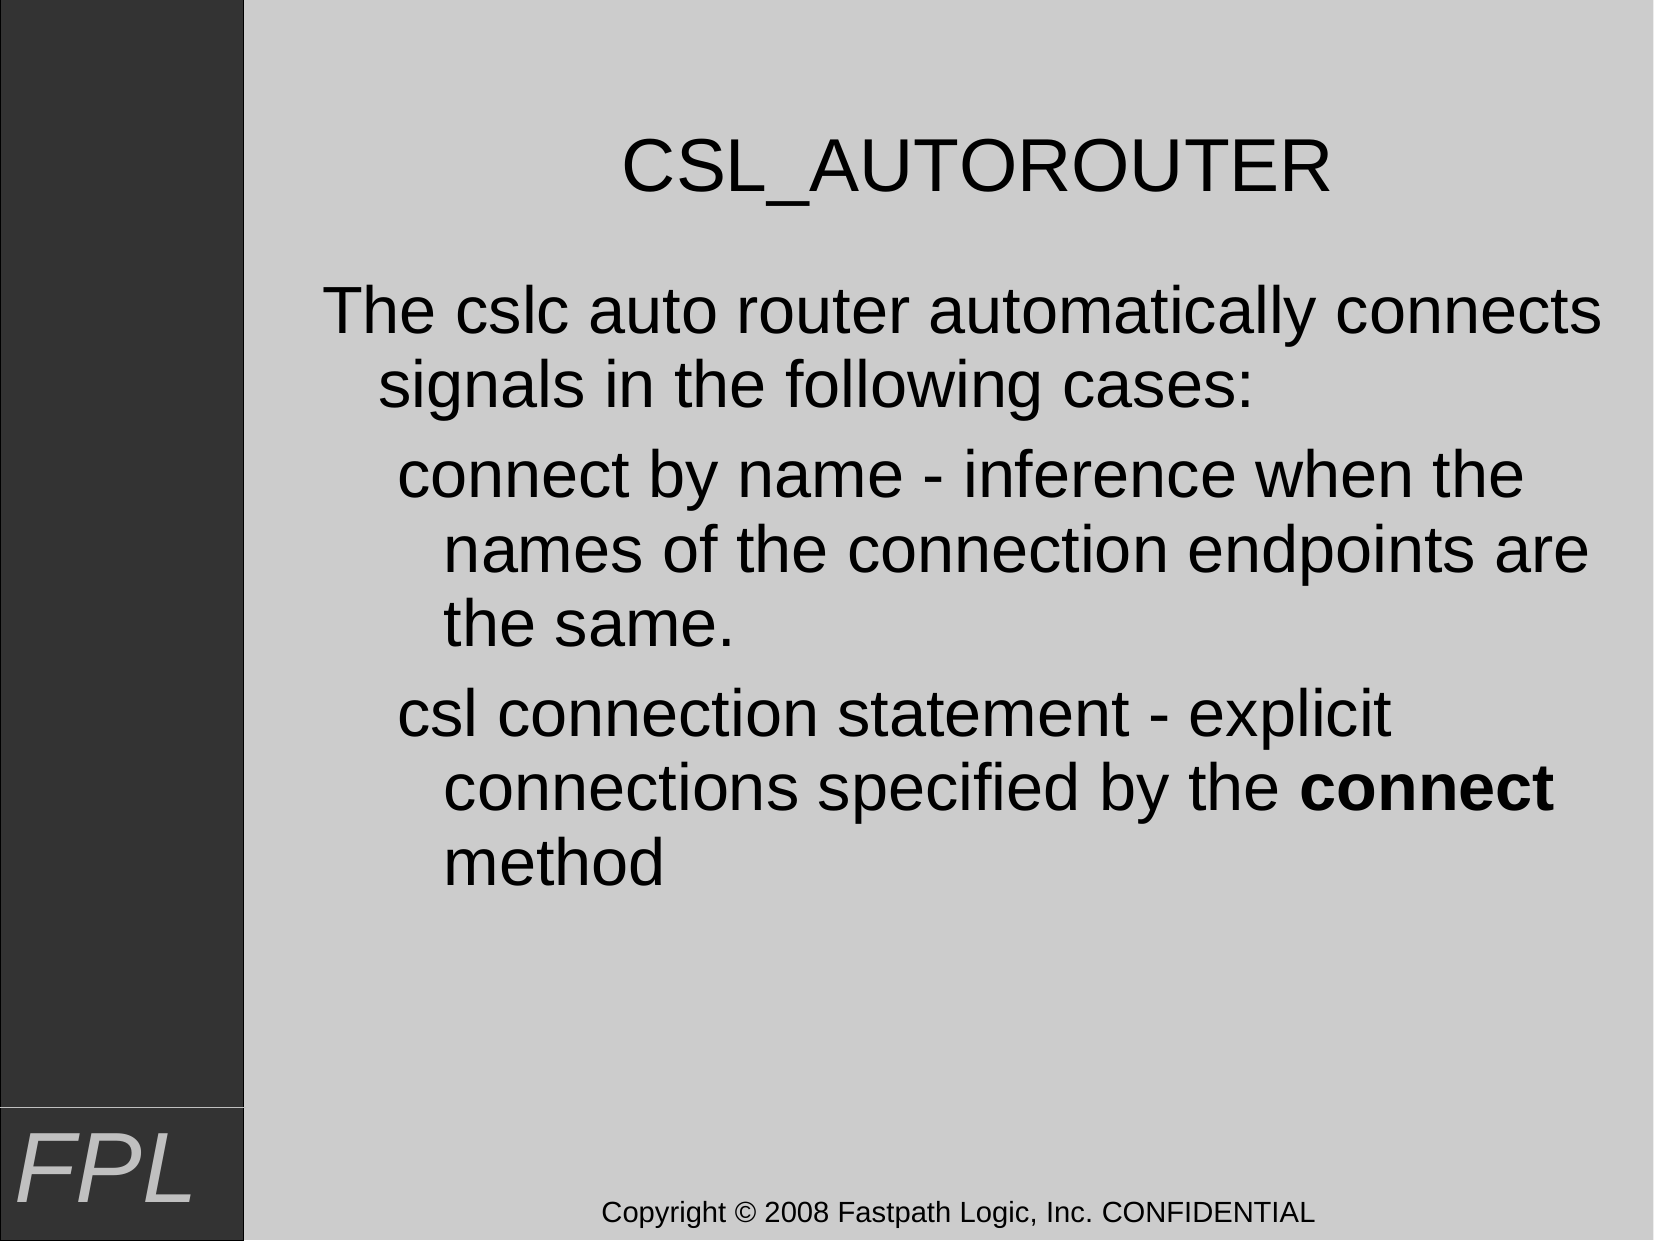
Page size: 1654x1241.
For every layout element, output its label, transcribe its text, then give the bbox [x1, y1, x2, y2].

title CSL_AUTOROUTER [427, 57, 1530, 272]
list The cslc auto router automatically connects signals in the following cases: connect by name - inference when the names of the connection endpoints are the same. csl connection statement - explicit connections specified by the connect method [322, 272, 1635, 1179]
